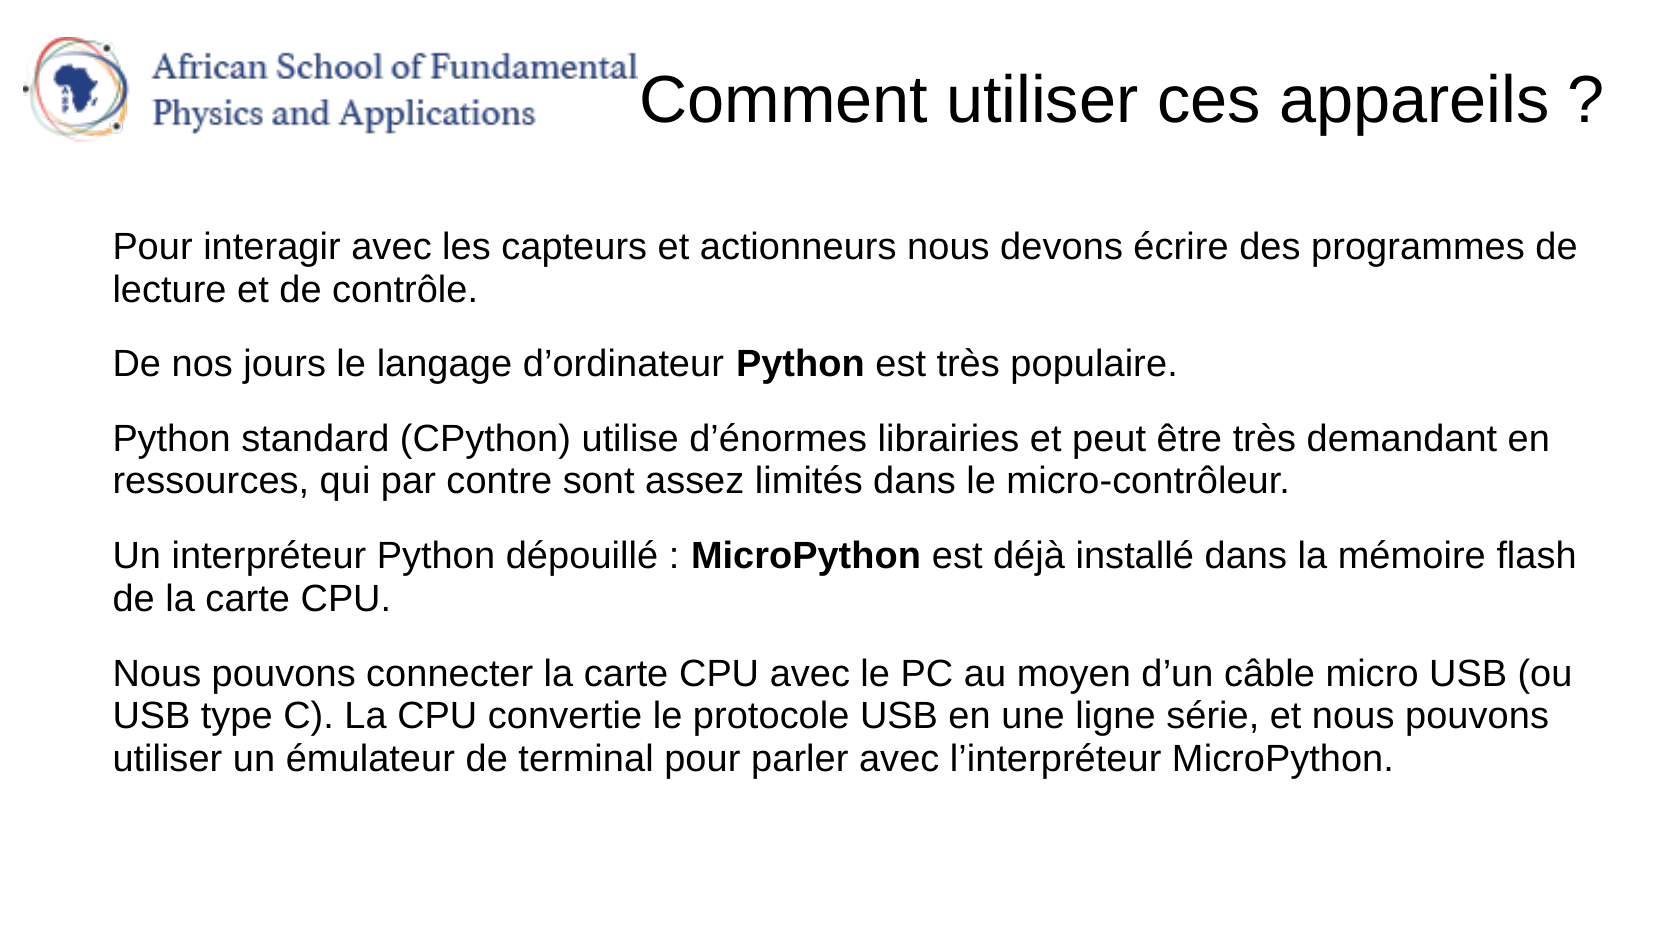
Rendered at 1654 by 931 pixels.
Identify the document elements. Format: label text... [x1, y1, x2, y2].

title Comment utiliser ces appareils ? [635, 21, 1610, 177]
list Pour interagir avec les capteurs et actionneurs nous devons écrire des programmes de lecture et de contrôle. De nos jours le langage d’ordinateur Python est très populaire. Python standard (CPython) utilise d’énormes librairies et peut être très demandant en ressources, qui par contre sont assez limités dans le micro-contrôleur. Un interpréteur Python dépouillé : MicroPython est déjà installé dans la mémoire flash de la carte CPU. Nous pouvons connecter la carte CPU avec le PC au moyen d’un câble micro USB (ou USB type C). La CPU convertie le protocole USB en une ligne série, et nous pouvons utiliser un émulateur de terminal pour parler avec l’interpréteur MicroPython. [112, 225, 1601, 788]
picture [23, 37, 635, 142]
